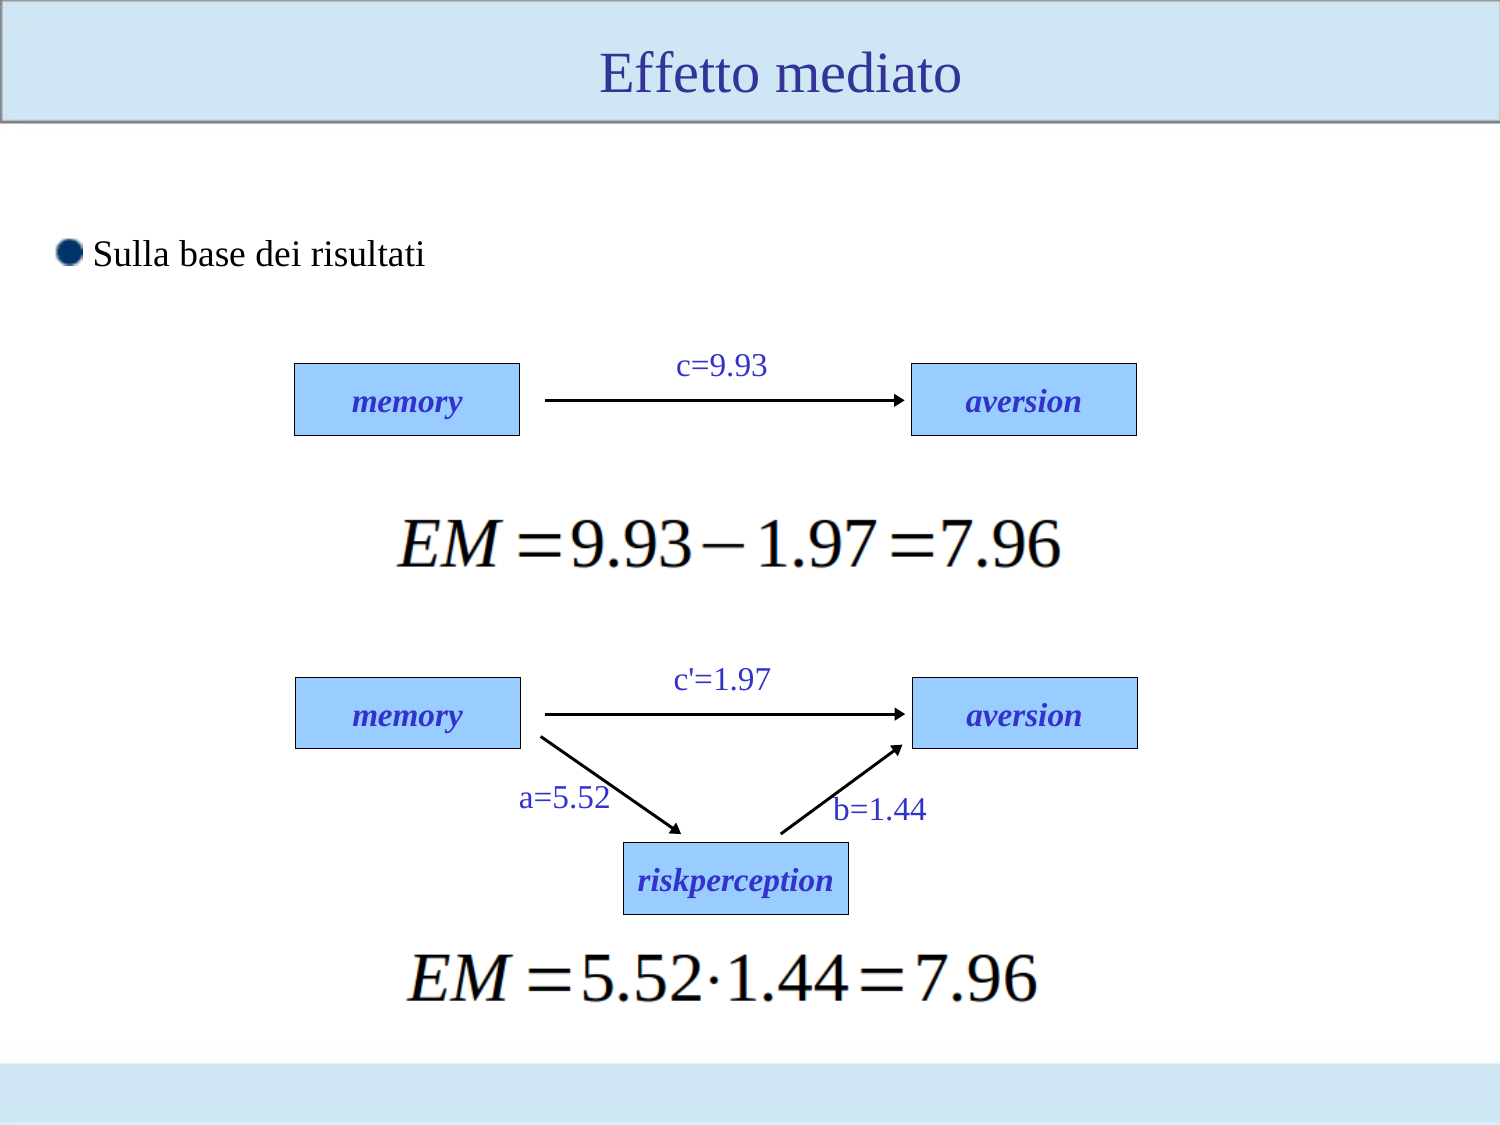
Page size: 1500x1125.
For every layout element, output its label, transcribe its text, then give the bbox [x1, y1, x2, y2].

text_box Sulla base dei risultati [37, 187, 1463, 283]
text_box c=9.93 [625, 336, 819, 443]
text_box a=5.52 [468, 768, 662, 875]
text_box c'=1.97 [625, 649, 820, 757]
text_box aversion [912, 677, 1138, 749]
title Effetto mediato [249, 21, 1313, 117]
text_box memory [295, 677, 521, 749]
text_box b=1.44 [783, 779, 977, 887]
picture [0, 0, 1500, 1125]
text_box aversion [911, 363, 1137, 436]
text_box memory [294, 363, 520, 436]
text_box riskperception [623, 842, 849, 915]
